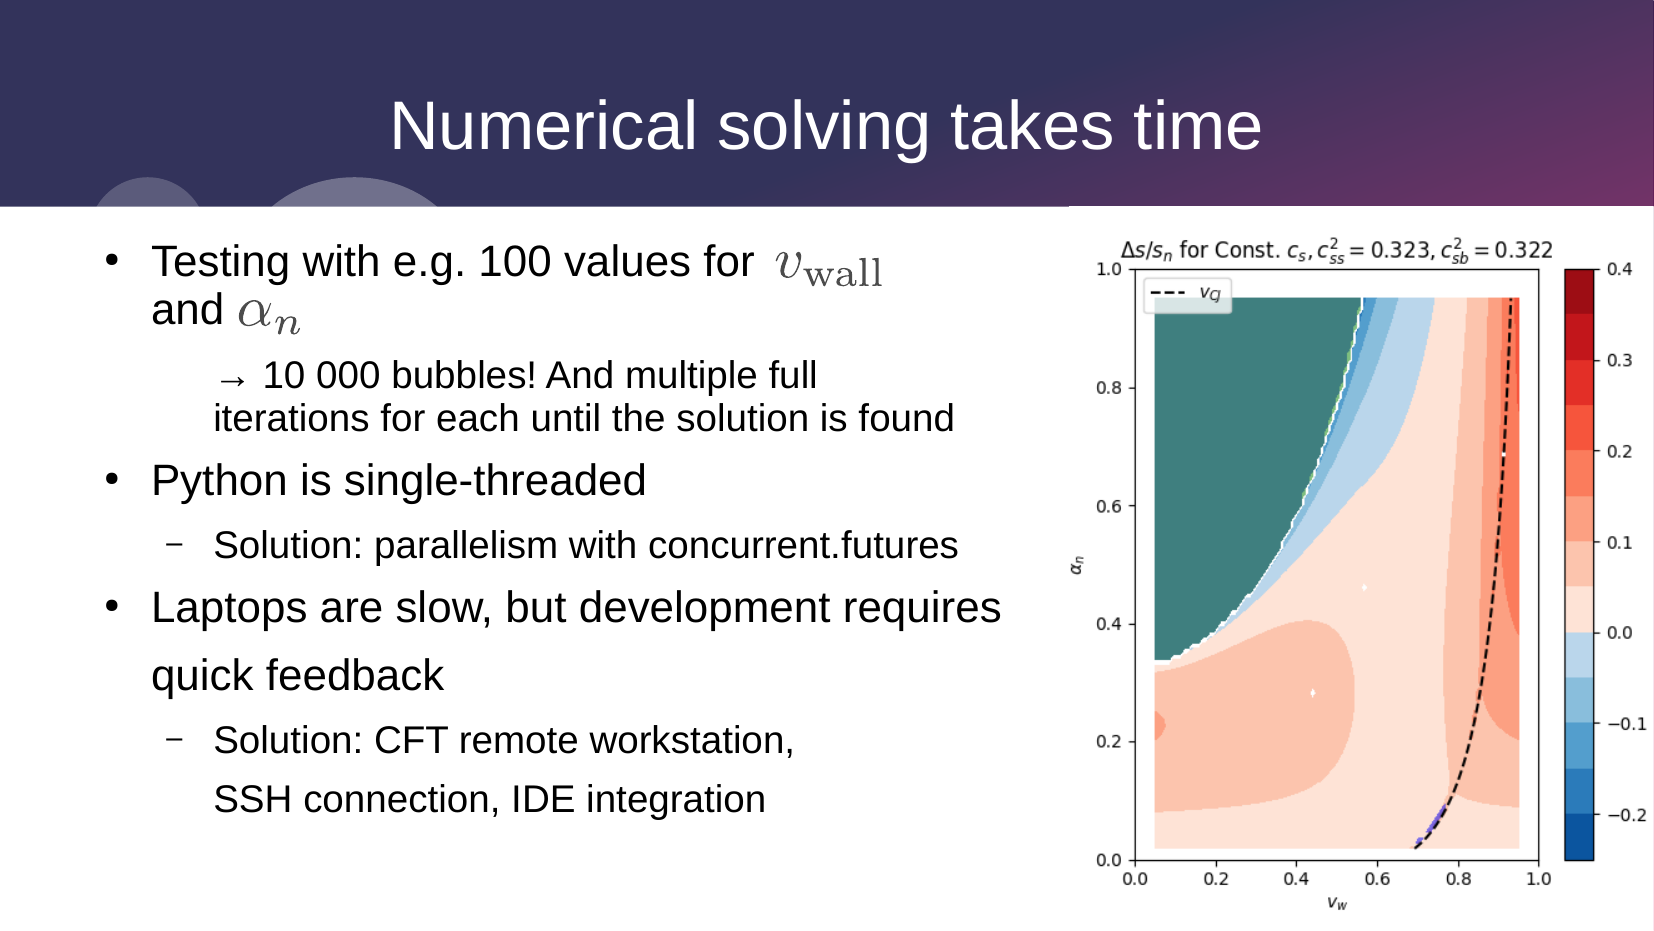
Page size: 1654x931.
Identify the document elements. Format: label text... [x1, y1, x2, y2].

title Numerical solving takes time [88, 44, 1565, 207]
picture [1069, 206, 1654, 931]
list Testing with e.g. 100 values for and → 10 000 bubbles! And multiple full iterations for each until the solution is found Python is single-threaded Solution: parallelism with concurrent.futures Laptops are slow, but development requires quick feedback Solution: CFT remote workstation, SSH connection, IDE integration [88, 236, 1565, 827]
